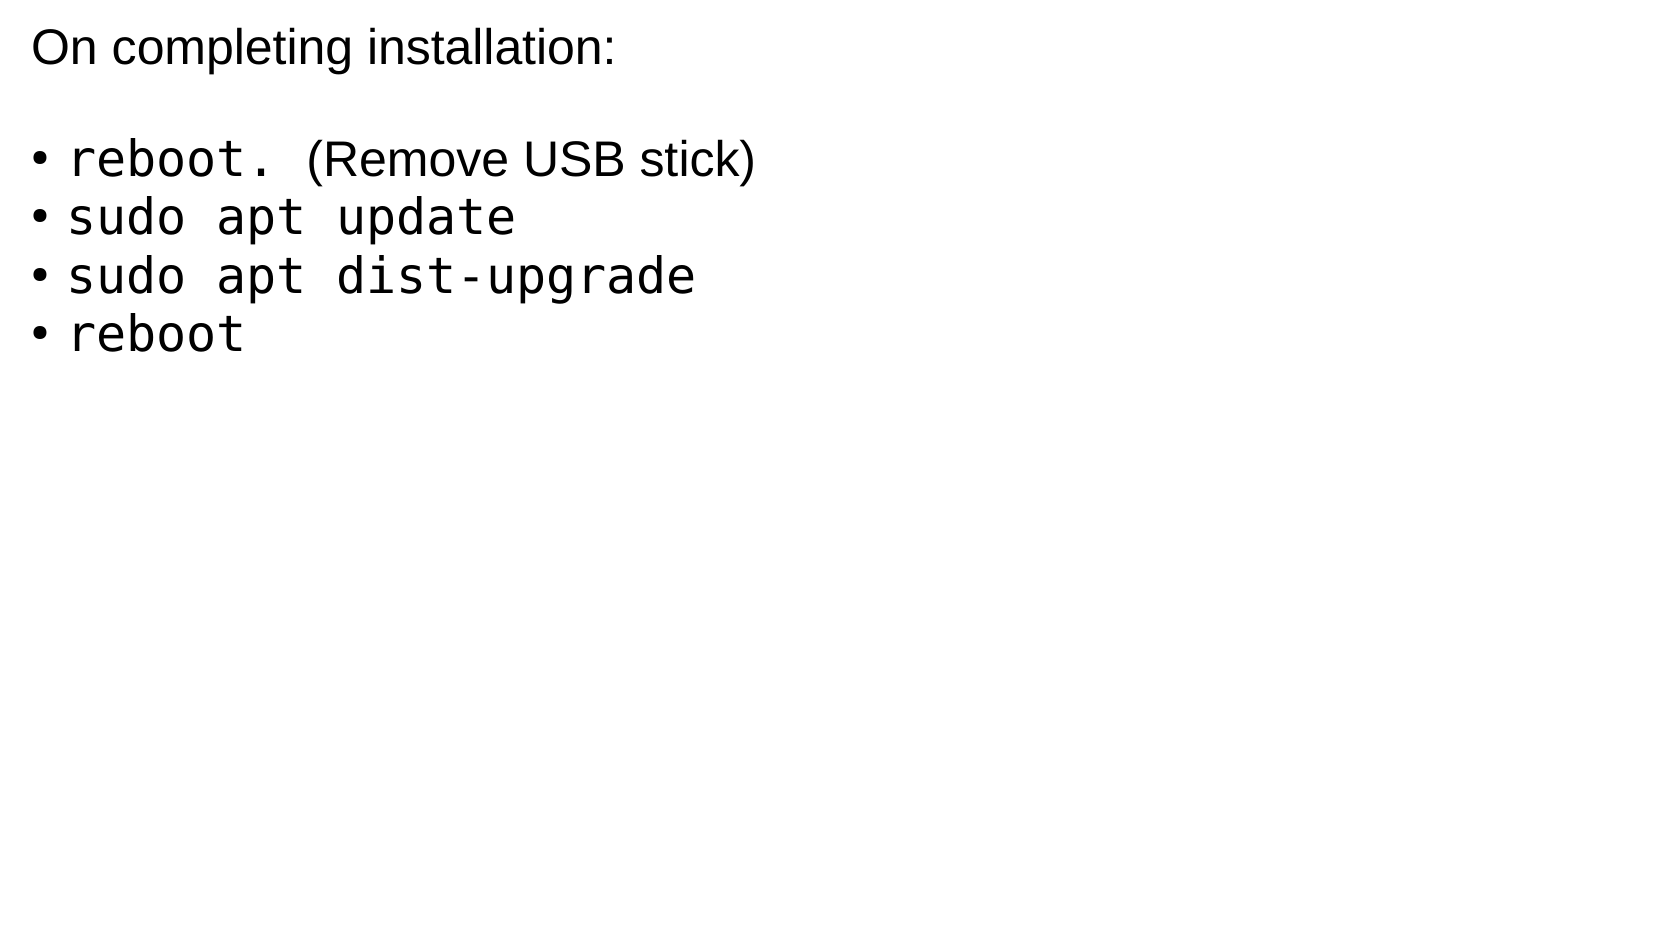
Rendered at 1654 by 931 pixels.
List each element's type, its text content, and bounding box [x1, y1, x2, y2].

subtitle On completing installation: reboot. (Remove USB stick) sudo apt update sudo apt dist-upgrade reboot [31, 18, 1520, 531]
